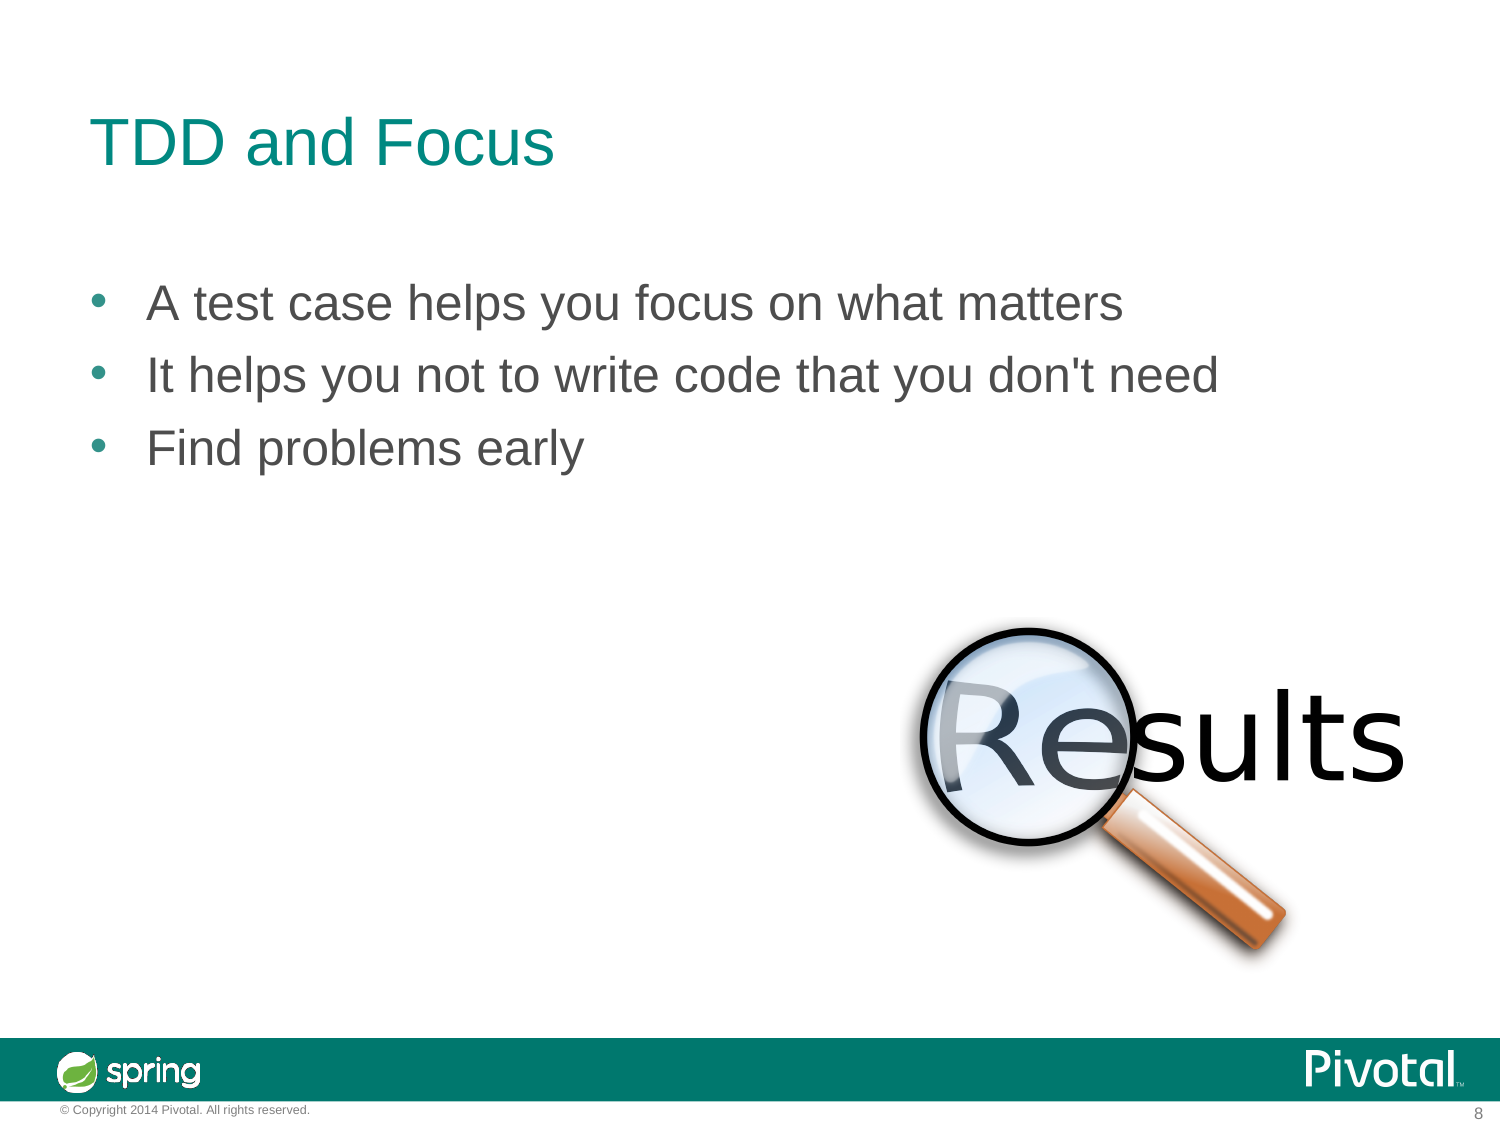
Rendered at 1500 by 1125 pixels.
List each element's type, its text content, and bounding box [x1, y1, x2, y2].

picture [32, 1041, 210, 1103]
list A test case helps you focus on what matters It helps you not to write code that you don't need Find problems early [75, 262, 1426, 1005]
title TDD and Focus [75, 45, 1426, 233]
picture [900, 617, 1403, 975]
picture [1306, 1050, 1464, 1087]
